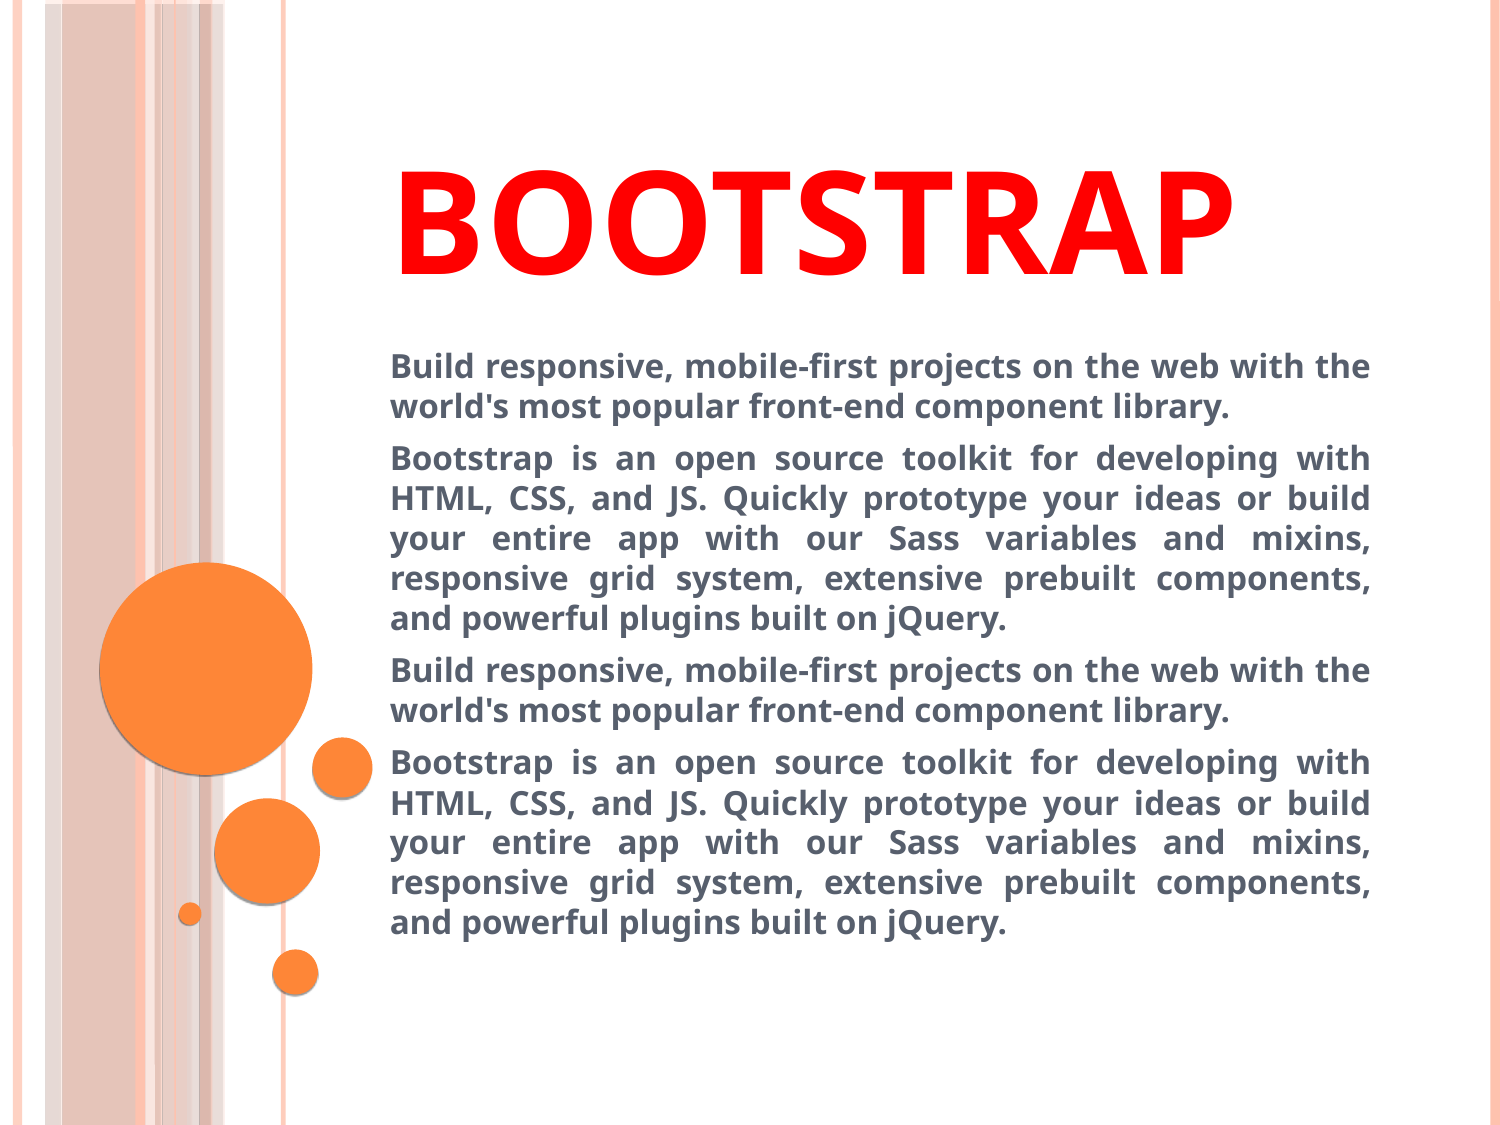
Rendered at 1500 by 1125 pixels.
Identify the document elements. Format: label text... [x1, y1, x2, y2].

title Bootstrap [375, 0, 1388, 311]
subtitle Build responsive, mobile-first projects on the web with the world's most popular front-end component library. Bootstrap is an open source toolkit for developing with HTML, CSS, and JS. Quickly prototype your ideas or build your entire app with our Sass variables and mixins, responsive grid system, extensive prebuilt components, and powerful plugins built on jQuery. Build responsive, mobile-first projects on the web with the world's most popular front-end component library. Bootstrap is an open source toolkit for developing with HTML, CSS, and JS. Quickly prototype your ideas or build your entire app with our Sass variables and mixins, responsive grid system, extensive prebuilt components, and powerful plugins built on jQuery. [375, 337, 1388, 563]
